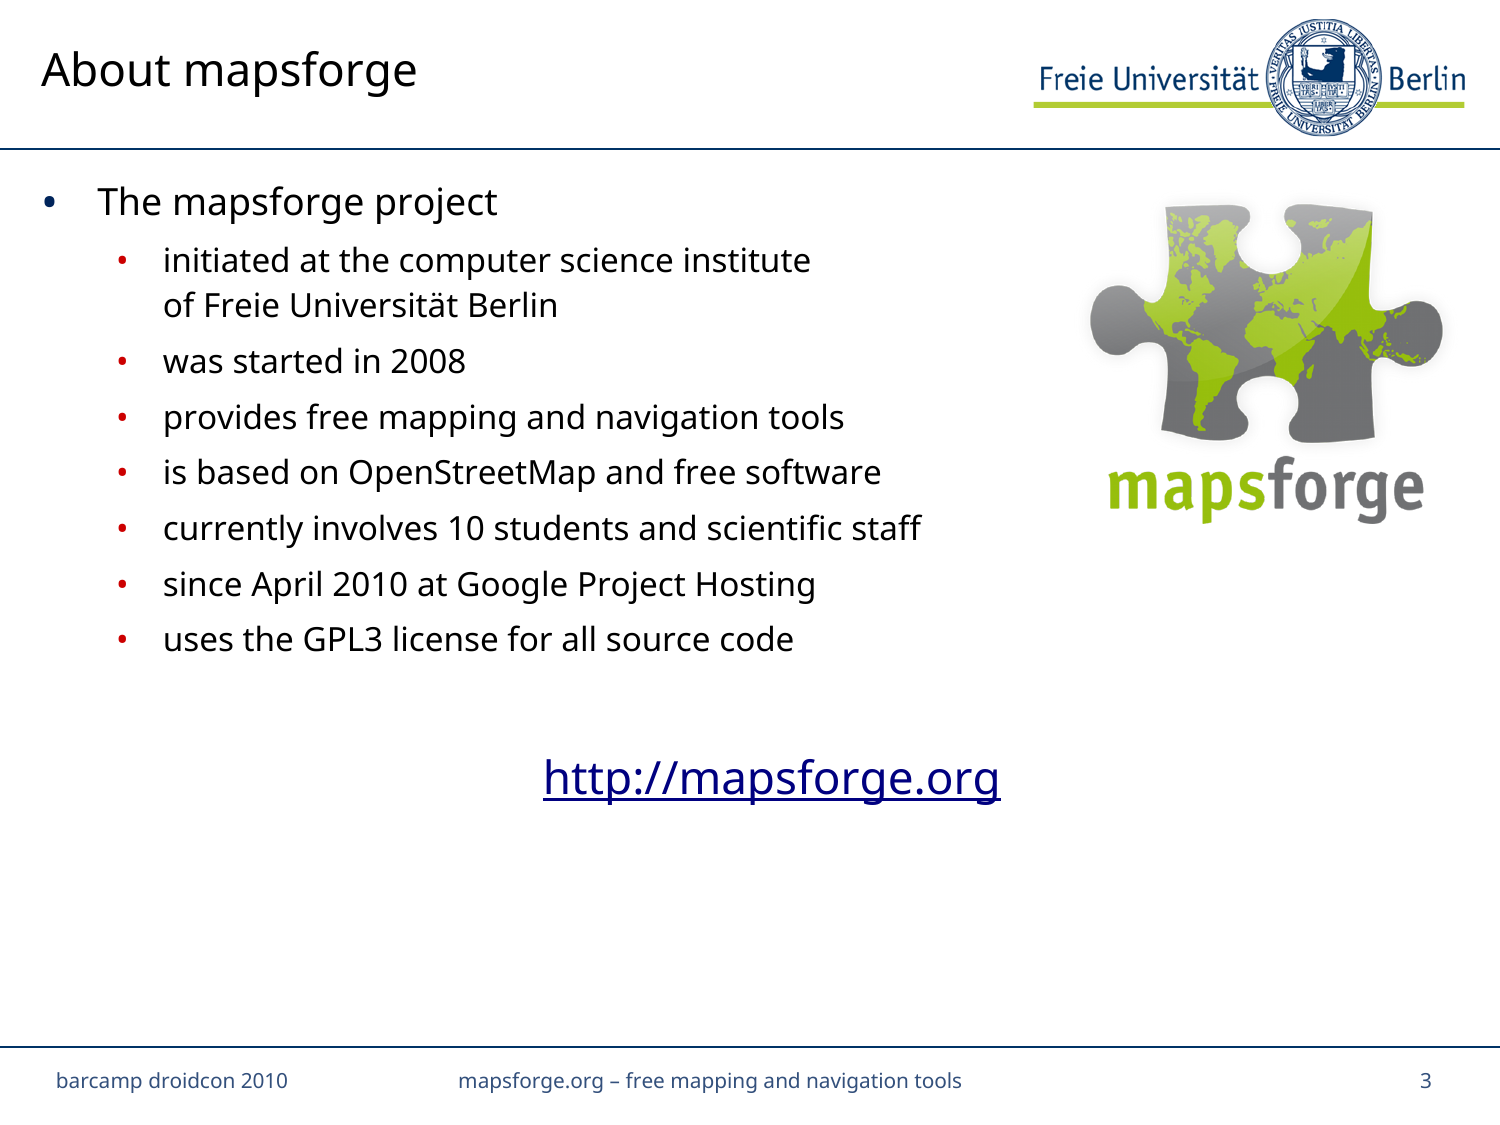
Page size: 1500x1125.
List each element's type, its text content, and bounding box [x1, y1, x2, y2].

picture [1074, 188, 1459, 524]
list The mapsforge project initiated at the computer science institute of Freie Universität Berlin was started in 2008 provides free mapping and navigation tools is based on OpenStreetMap and free software currently involves 10 students and scientific staff since April 2010 at Google Project Hosting uses the GPL3 license for all source code http://mapsforge.org [41, 175, 1447, 1034]
picture [1033, 19, 1470, 137]
title About mapsforge [41, 0, 1016, 138]
